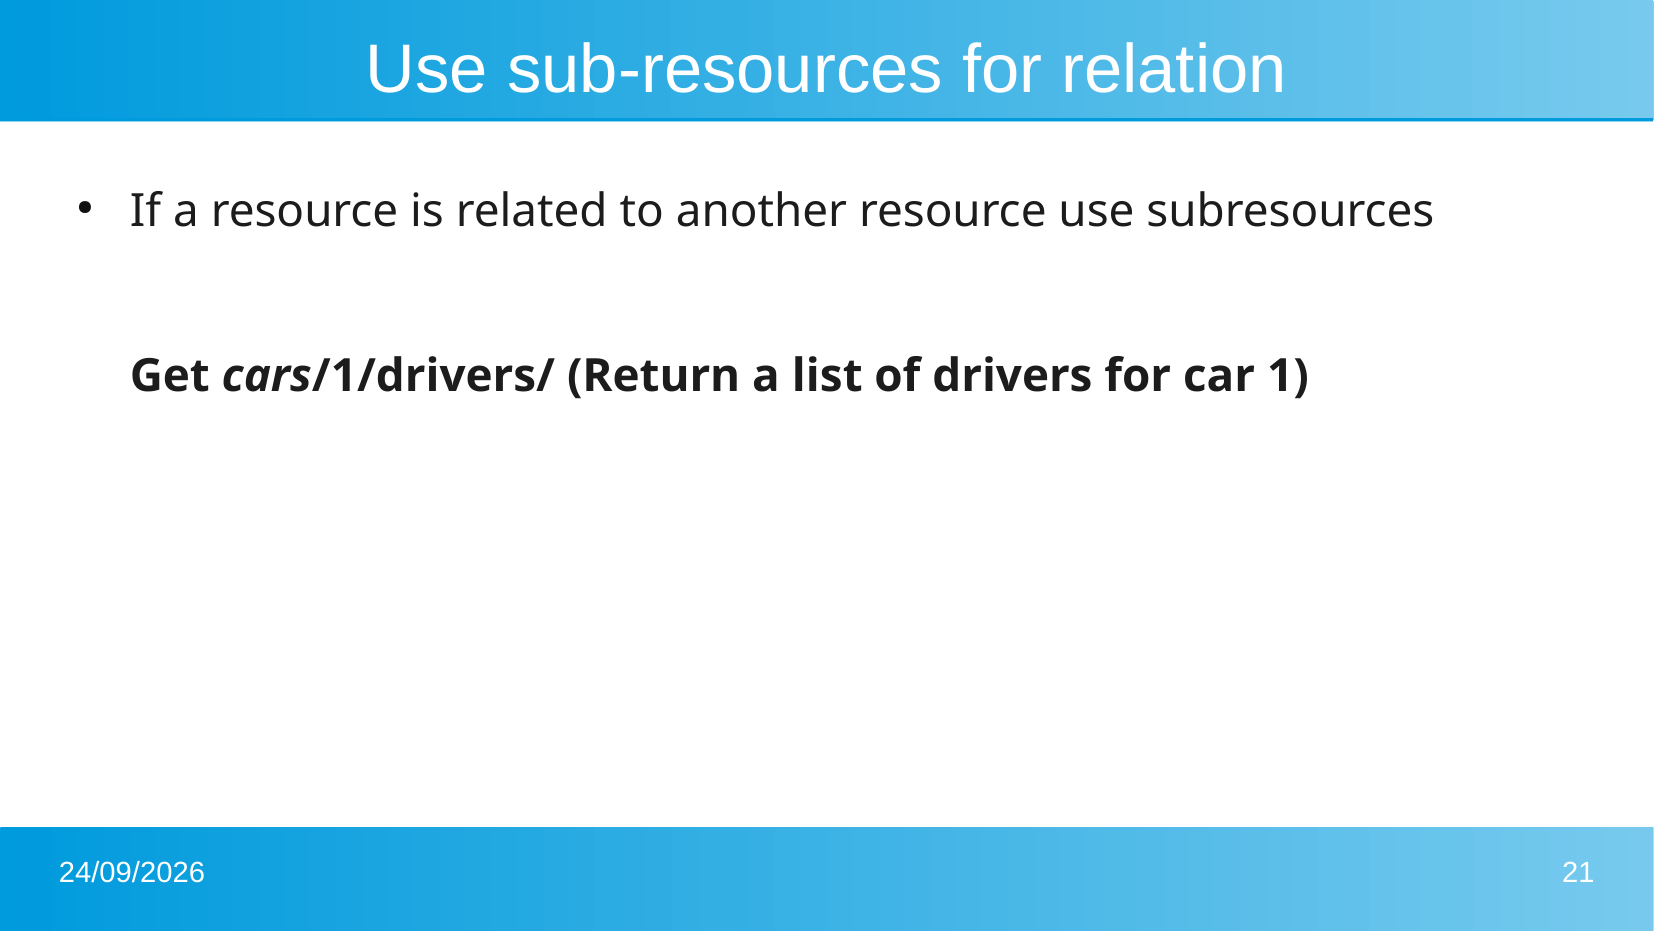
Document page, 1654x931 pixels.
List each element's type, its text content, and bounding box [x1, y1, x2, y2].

list If a resource is related to another resource use subresources Get cars/1/drivers/ (Return a list of drivers for car 1) [59, 177, 1595, 768]
title Use sub-resources for relation [59, 29, 1595, 108]
